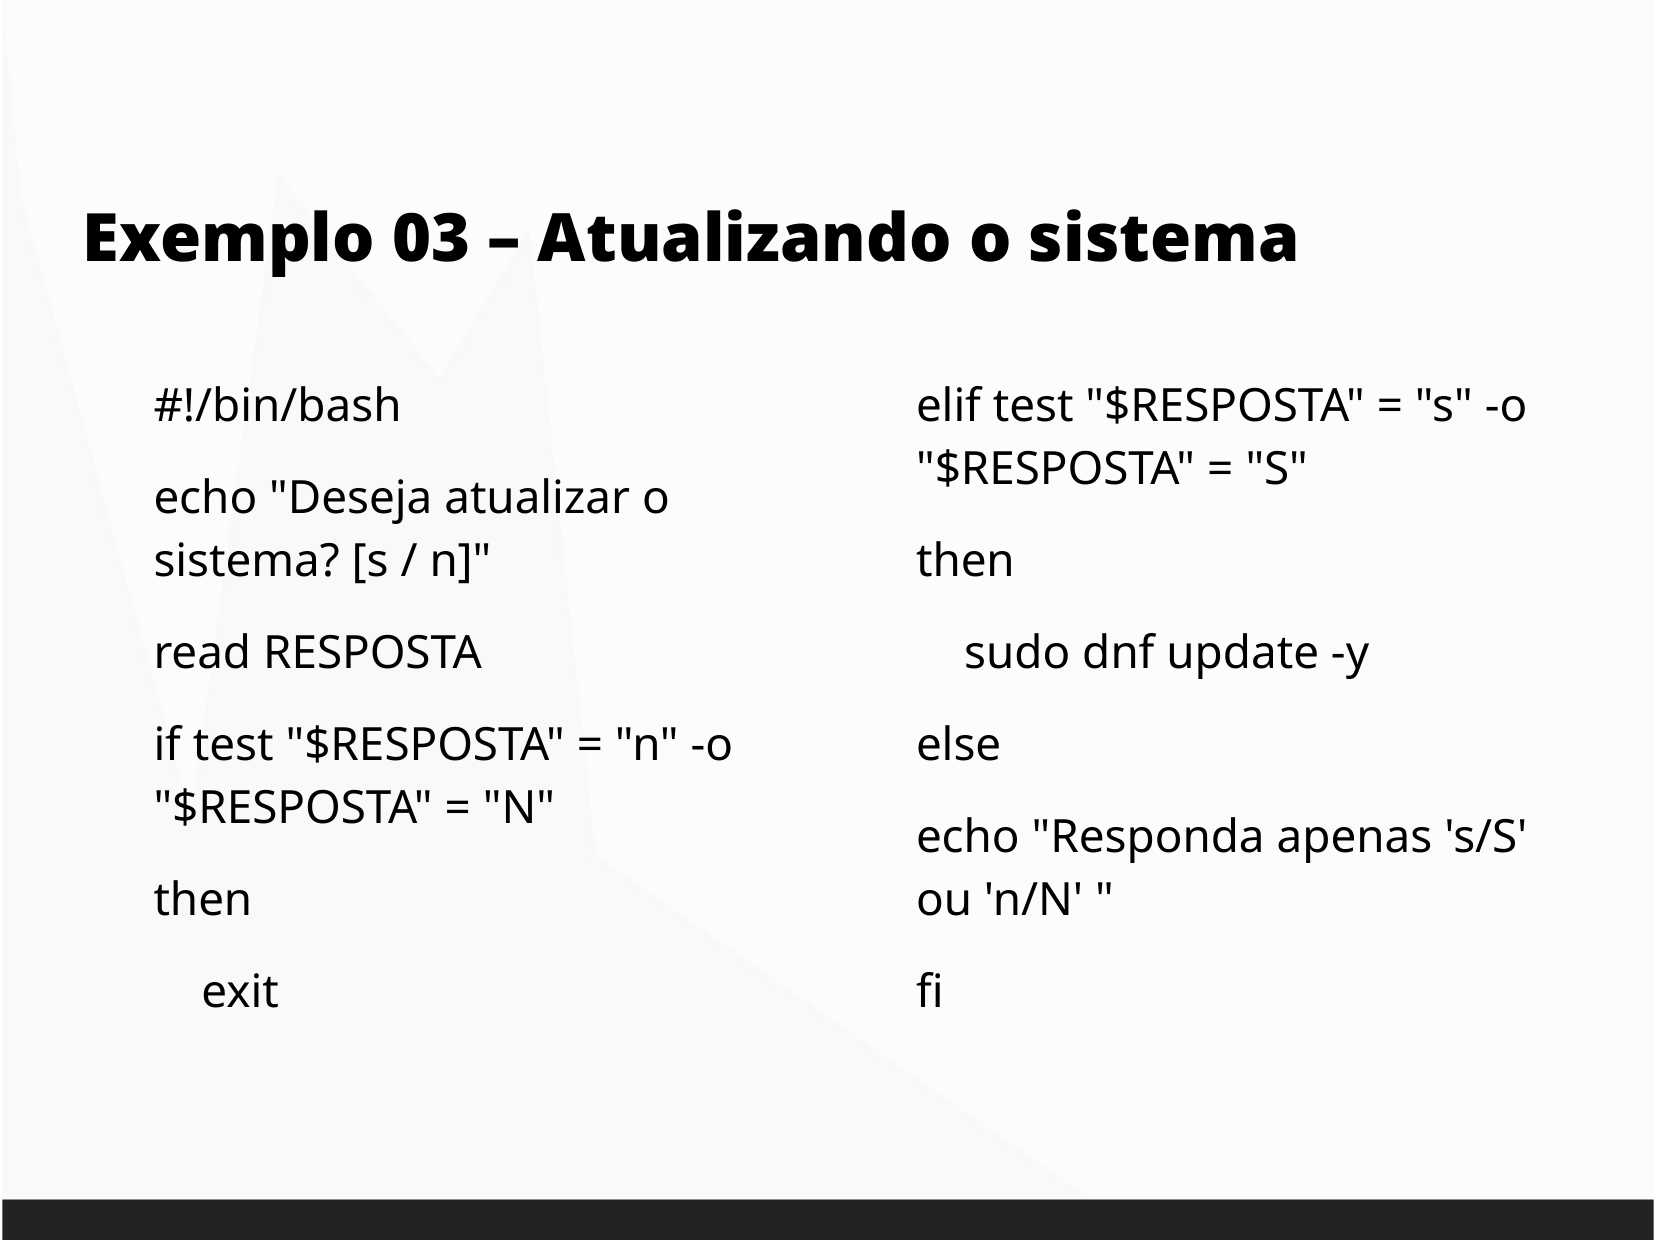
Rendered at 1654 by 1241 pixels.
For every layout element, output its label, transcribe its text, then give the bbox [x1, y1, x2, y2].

picture [2, 0, 1654, 1241]
list elif test "$RESPOSTA" = "s" -o "$RESPOSTA" = "S" then sudo dnf update -y else echo "Responda apenas 's/S' ou 'n/N' " fi [845, 372, 1572, 1093]
title Exemplo 03 – Atualizando o sistema [82, 132, 1571, 340]
list #!/bin/bash echo "Deseja atualizar o sistema? [s / n]" read RESPOSTA if test "$RESPOSTA" = "n" -o "$RESPOSTA" = "N" then exit [82, 372, 809, 1093]
